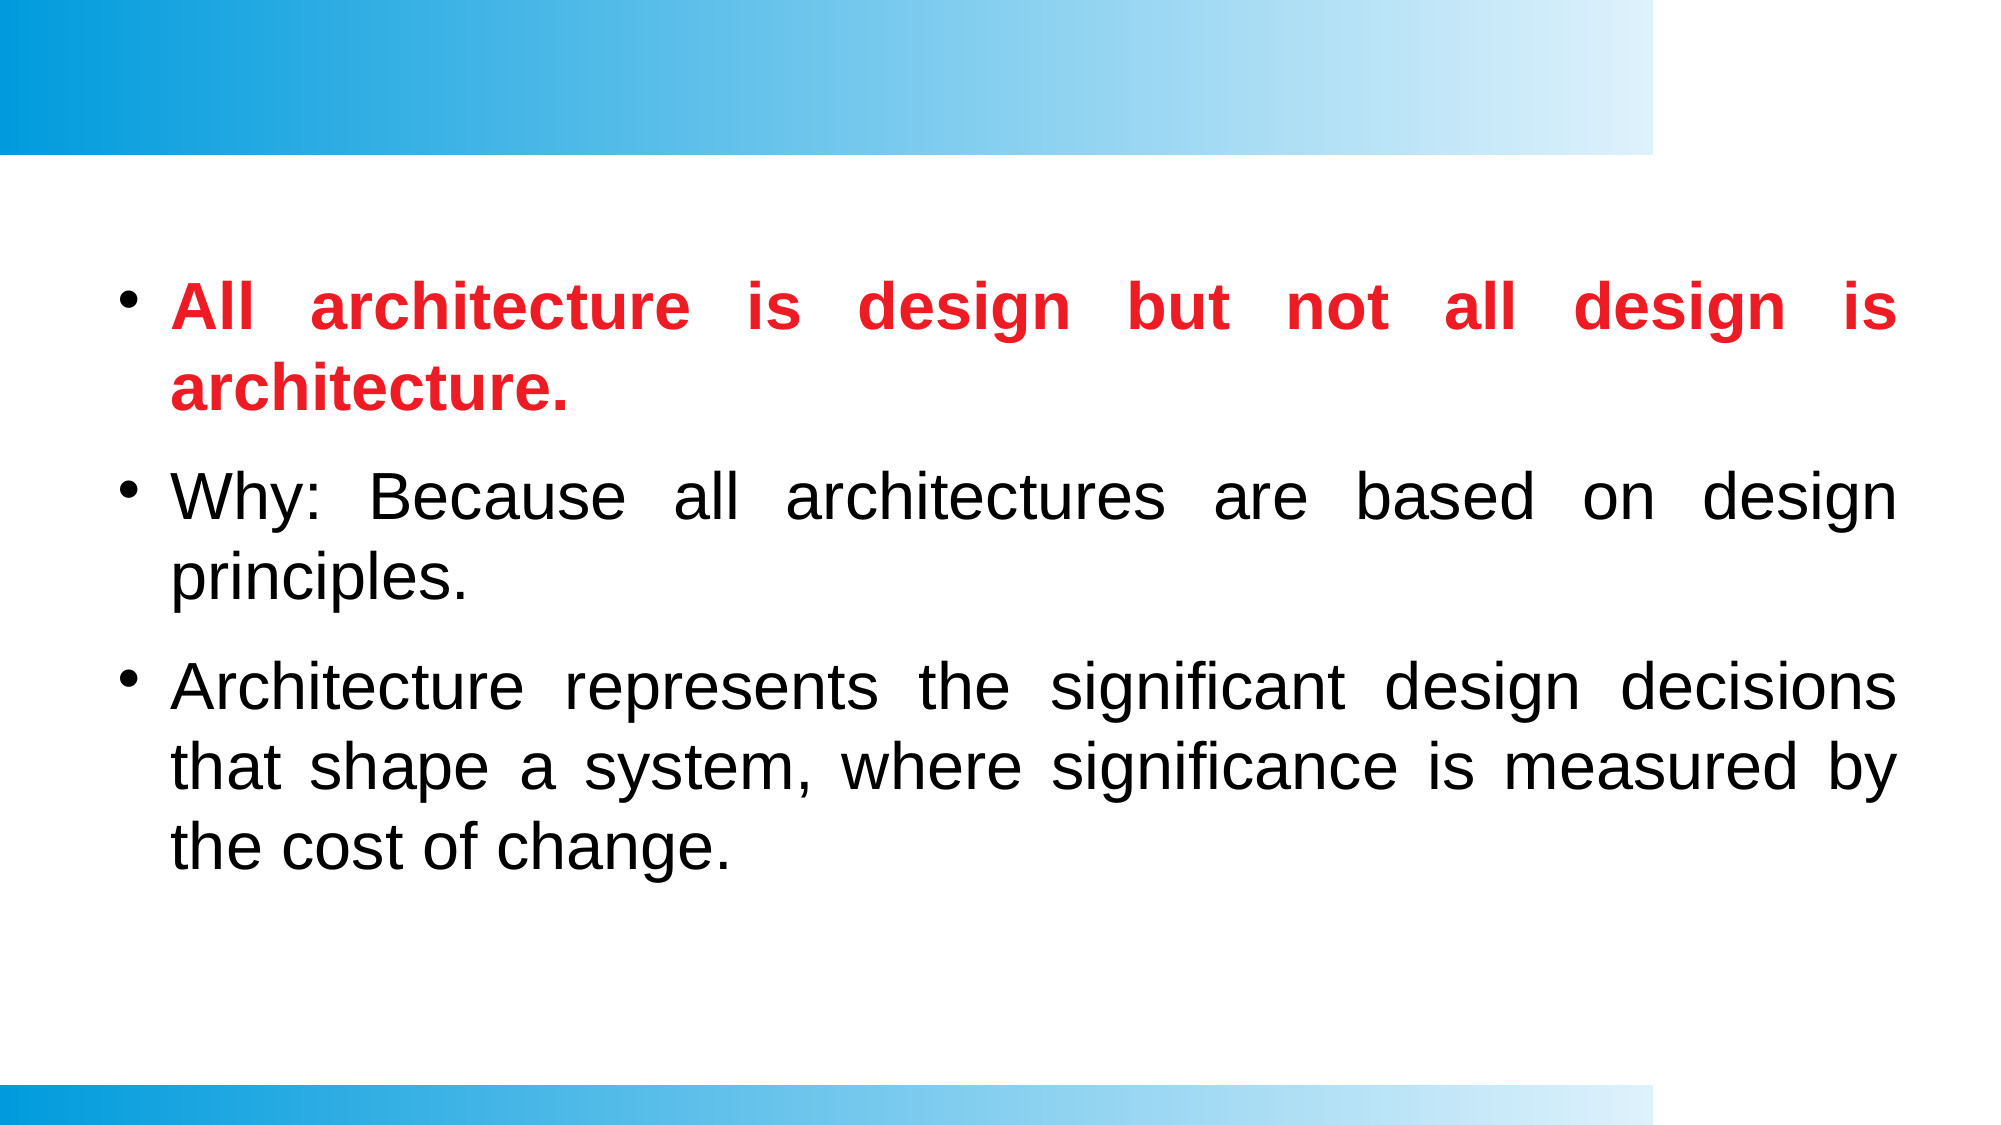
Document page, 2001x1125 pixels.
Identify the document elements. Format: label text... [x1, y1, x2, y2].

list All architecture is design but not all design is architecture. Why: Because all architectures are based on design principles. Architecture represents the significant design decisions that shape a system, where significance is measured by the cost of change. [99, 263, 1900, 916]
